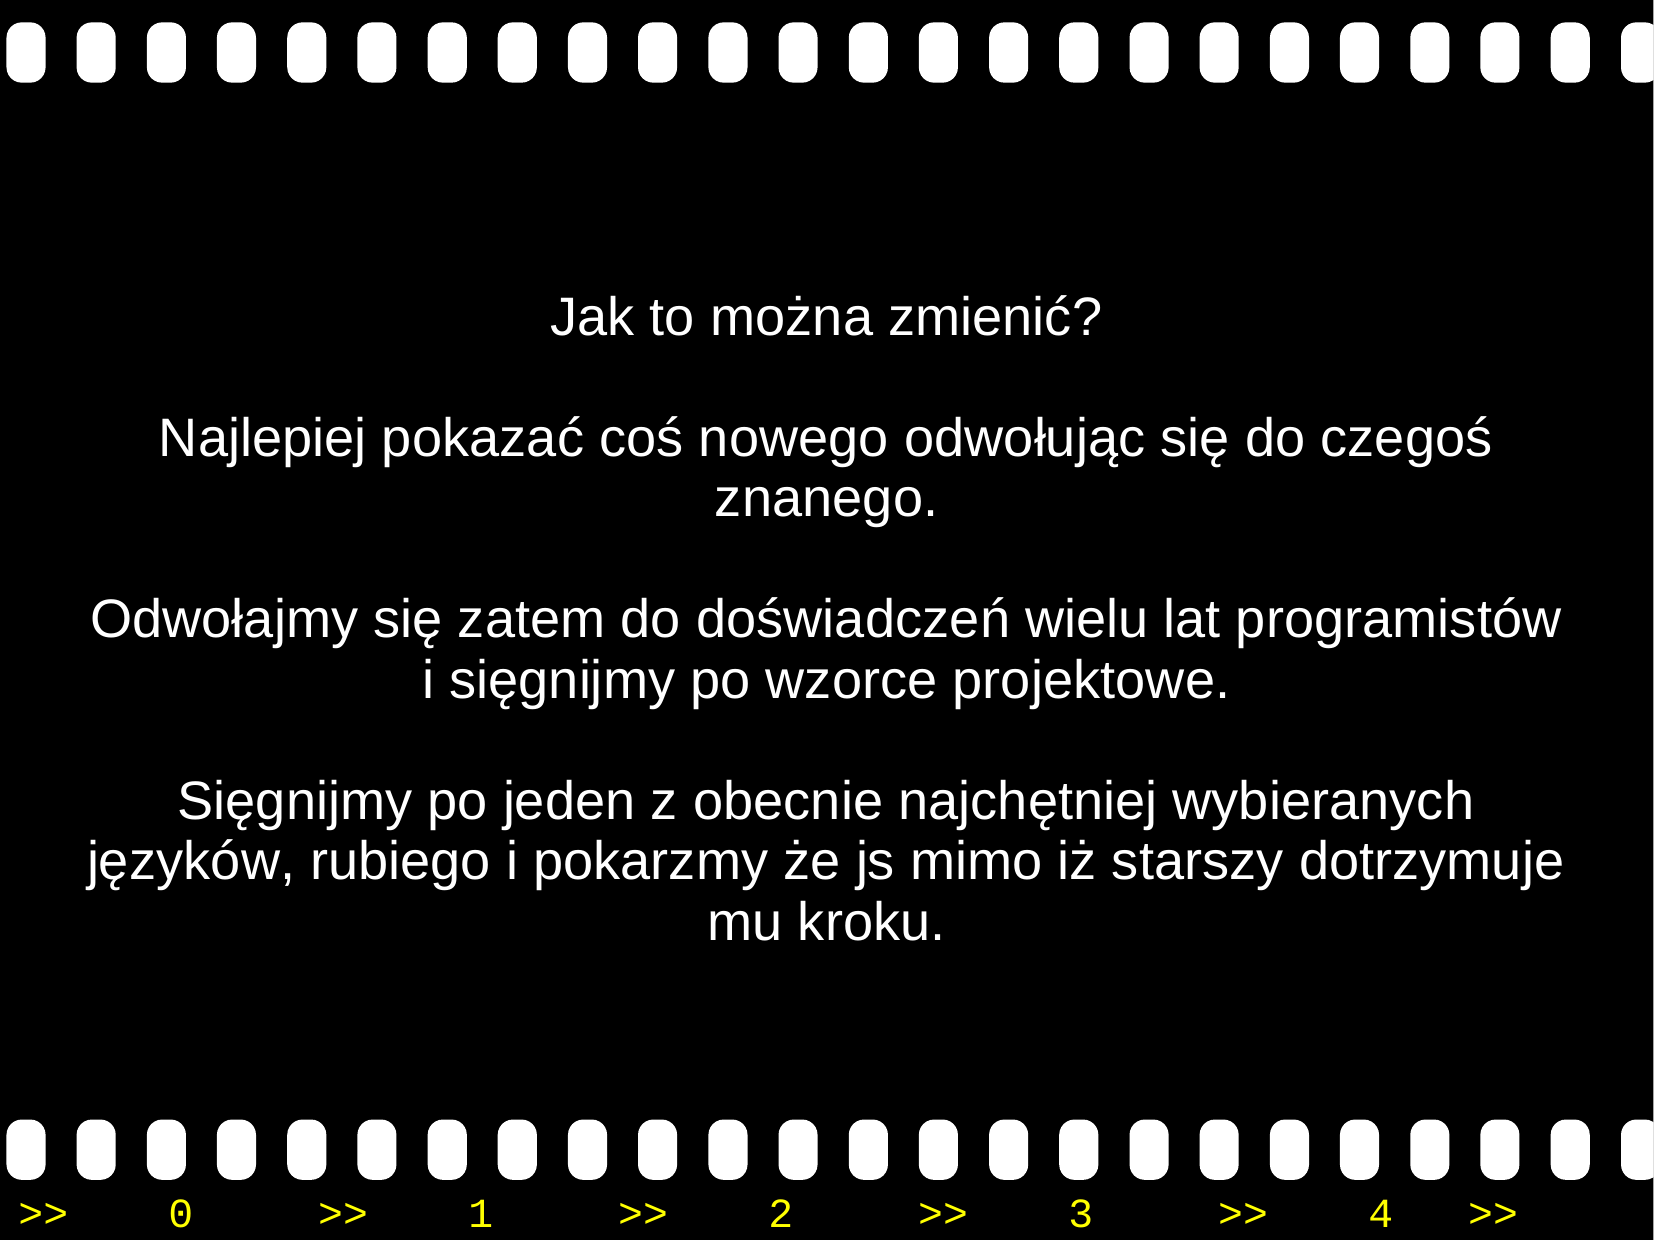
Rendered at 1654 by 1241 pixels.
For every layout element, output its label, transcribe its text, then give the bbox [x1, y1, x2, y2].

subtitle Jak to można zmienić? Najlepiej pokazać coś nowego odwołując się do czegoś znanego. Odwołajmy się zatem do doświadczeń wielu lat programistów i sięgnijmy po wzorce projektowe. Sięgnijmy po jeden z obecnie najchętniej wybieranych języków, rubiego i pokarzmy że js mimo iż starszy dotrzymuje mu kroku. [82, 99, 1571, 1140]
